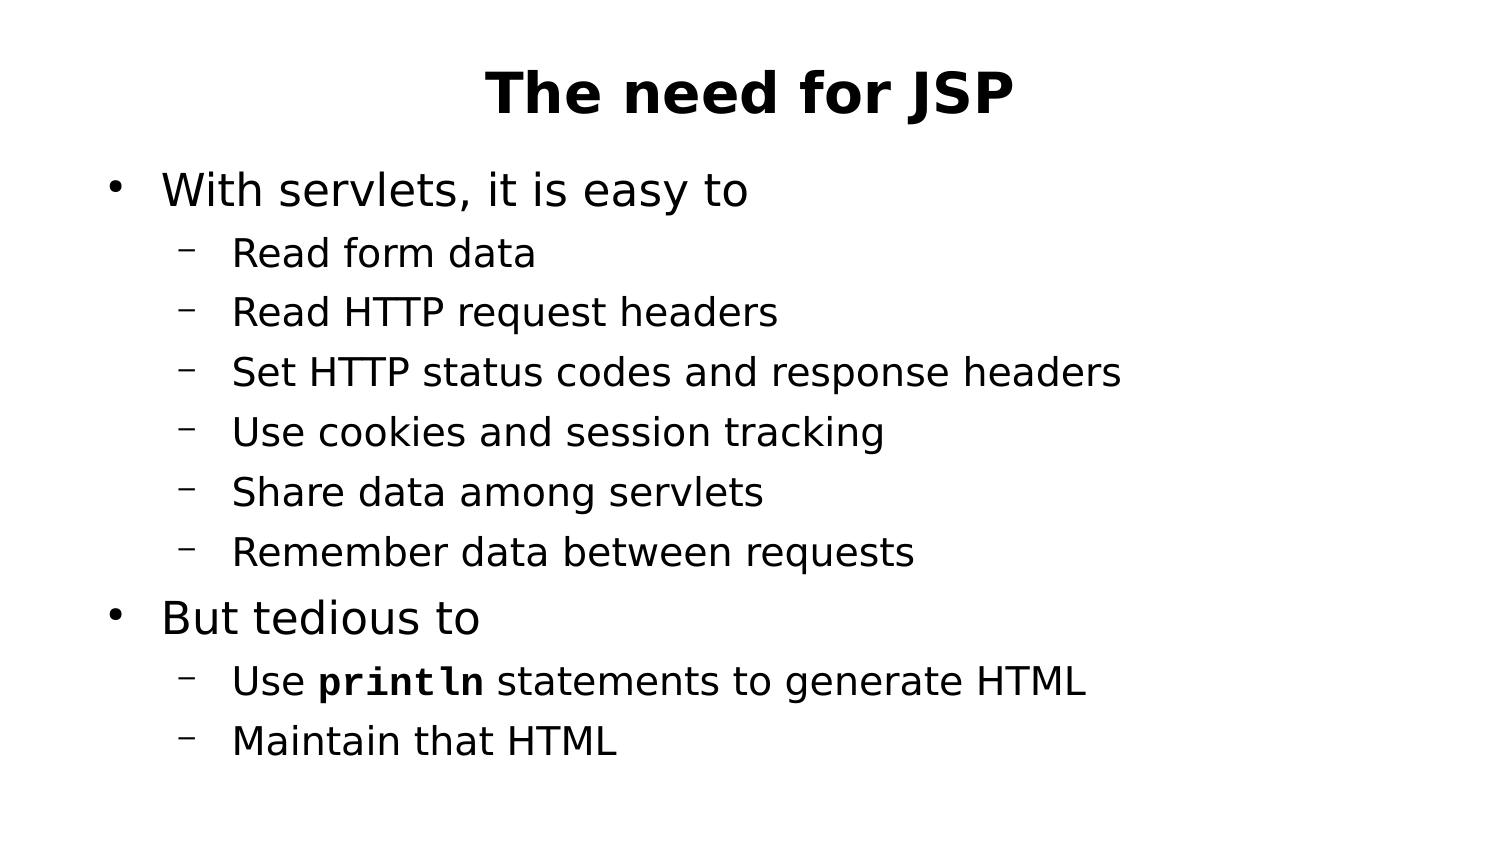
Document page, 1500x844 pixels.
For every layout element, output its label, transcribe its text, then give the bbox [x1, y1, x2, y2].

list With servlets, it is easy to Read form data Read HTTP request headers Set HTTP status codes and response headers Use cookies and session tracking Share data among servlets Remember data between requests But tedious to Use println statements to generate HTML Maintain that HTML [75, 153, 1395, 807]
title The need for JSP [75, 33, 1425, 133]
